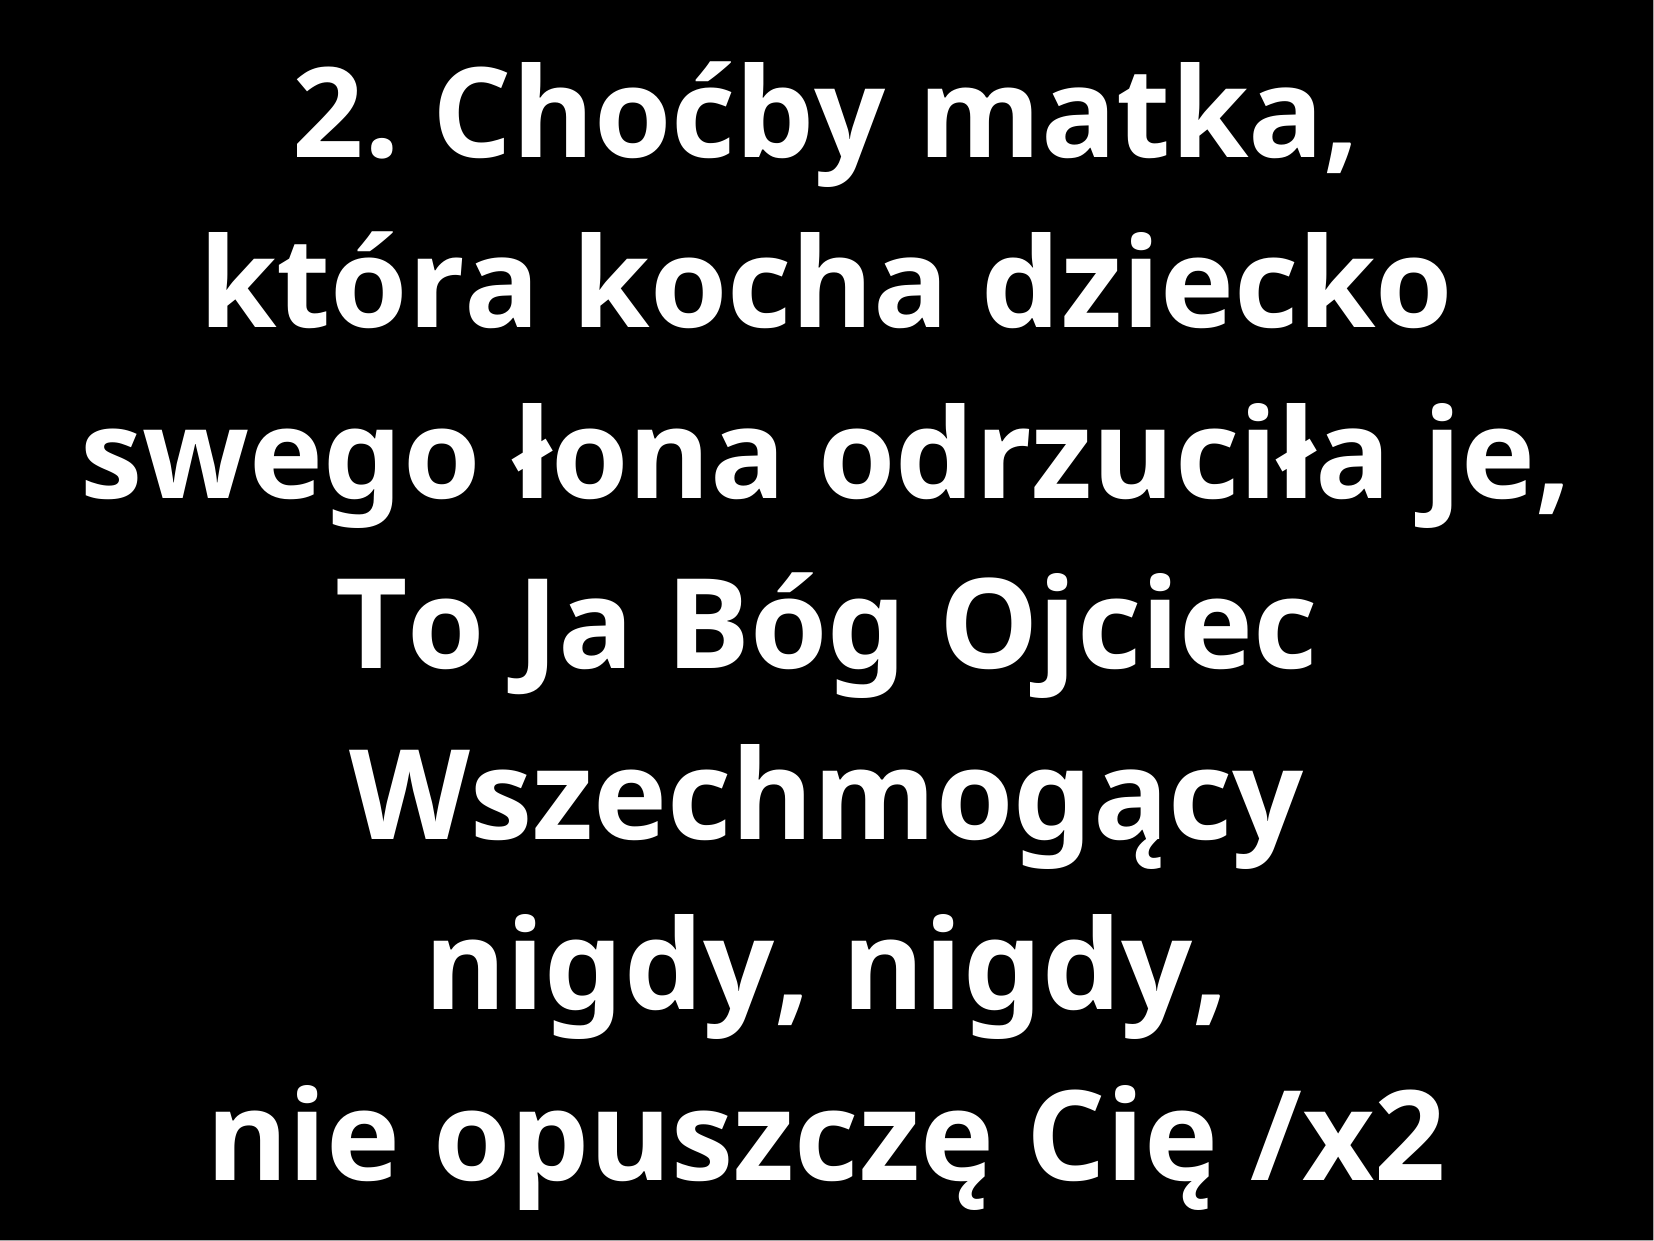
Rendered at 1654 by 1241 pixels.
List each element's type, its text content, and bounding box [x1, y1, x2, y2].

title 2. Choćby matka, która kocha dziecko swego łona odrzuciła je, To Ja Bóg Ojciec Wszechmogący nigdy, nigdy, nie opuszczę Cię /x2 [0, 0, 1654, 1241]
